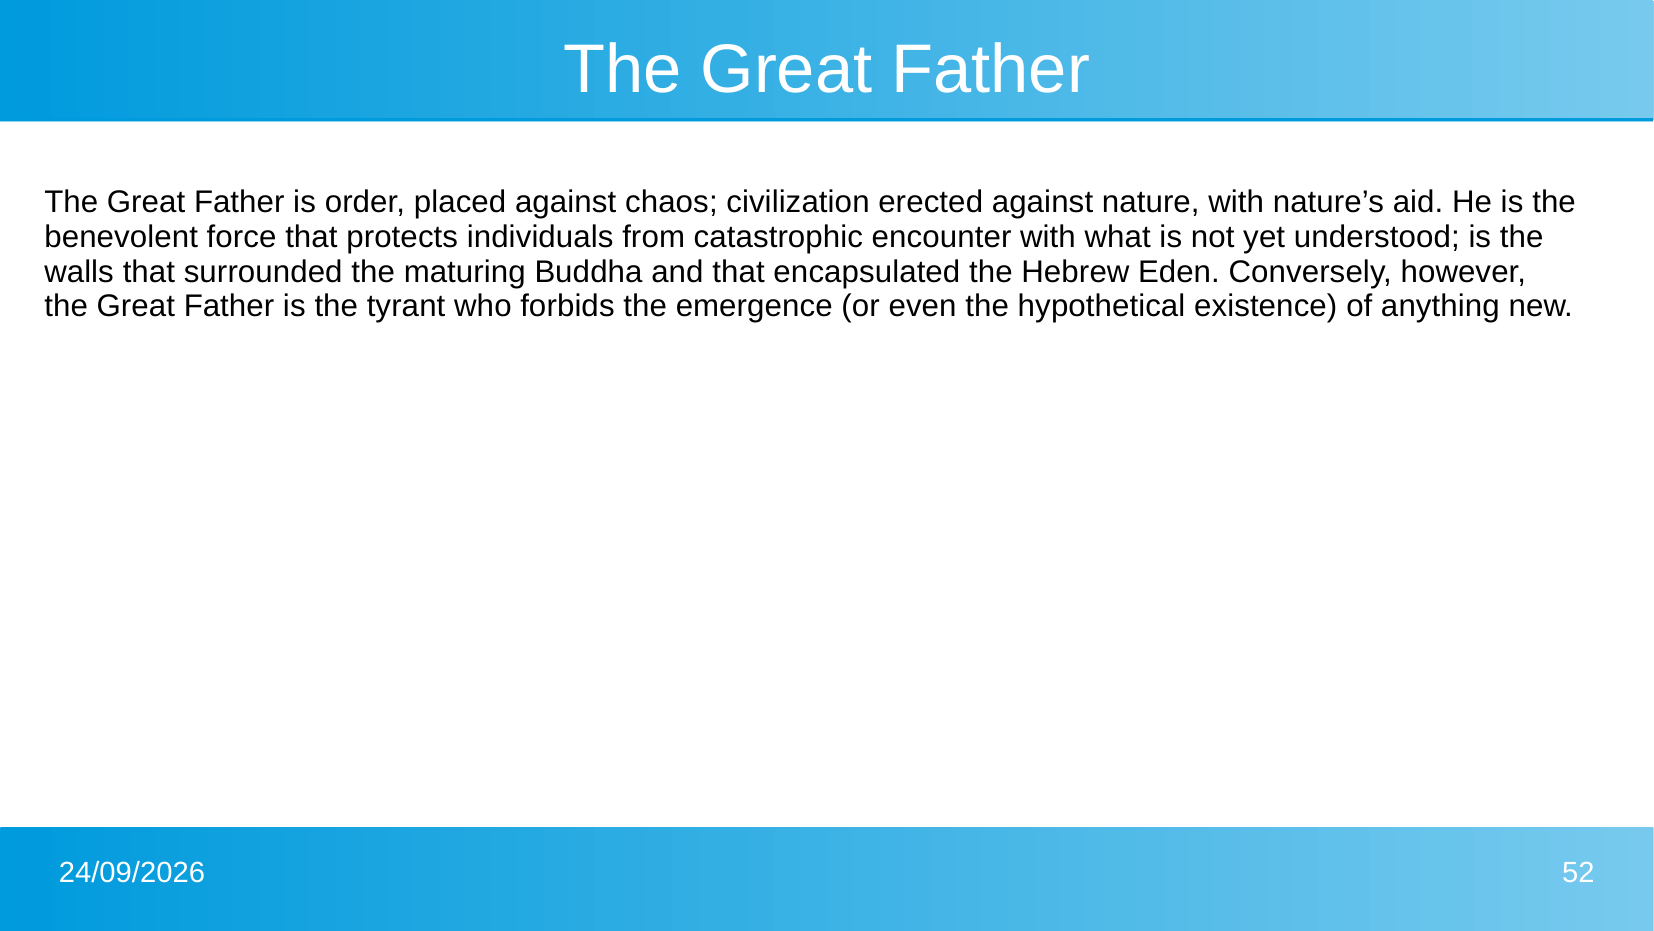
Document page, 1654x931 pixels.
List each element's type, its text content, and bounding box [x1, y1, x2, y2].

title The Great Father [59, 29, 1595, 108]
text_box The Great Father is order, placed against chaos; civilization erected against nature, with nature’s aid. He is the benevolent force that protects individuals from catastrophic encounter with what is not yet understood; is the walls that surrounded the maturing Buddha and that encapsulated the Hebrew Eden. Conversely, however, the Great Father is the tyrant who forbids the emergence (or even the hypothetical existence) of anything new. [29, 177, 1595, 331]
